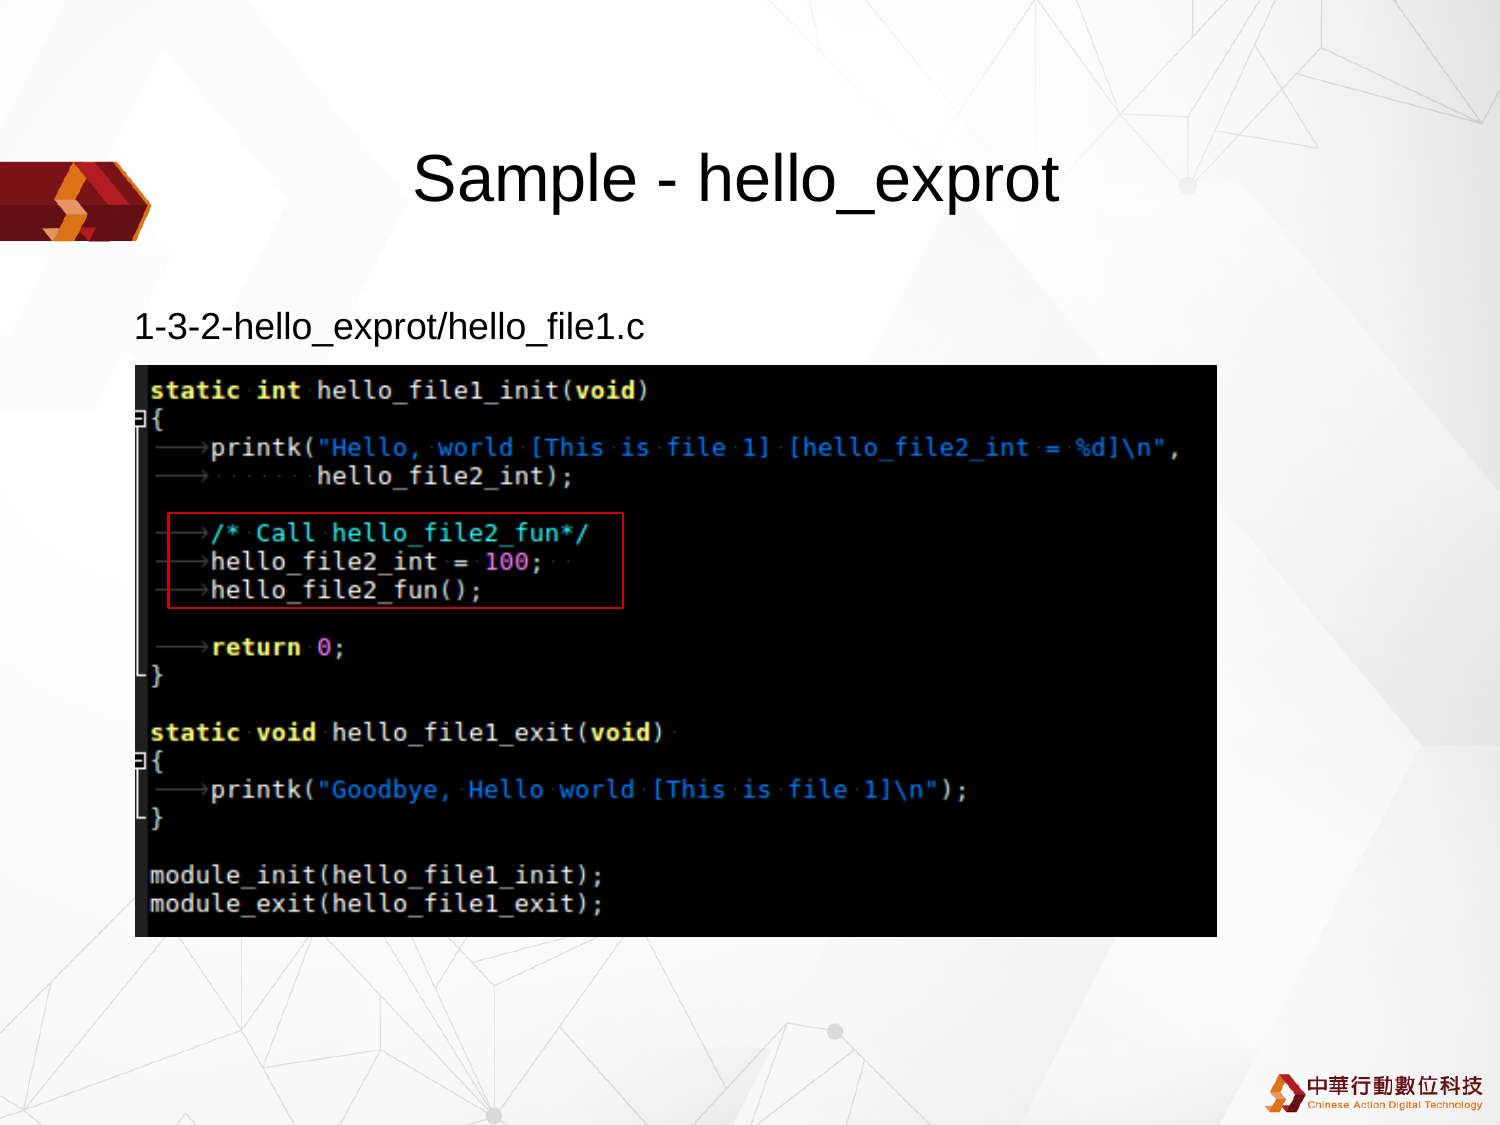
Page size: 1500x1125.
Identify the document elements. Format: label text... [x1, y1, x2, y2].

text_box 1-3-2-hello_exprot/hello_file1.c [119, 294, 716, 355]
picture [0, 0, 1500, 1125]
title Sample - hello_exprot [107, 101, 1367, 255]
